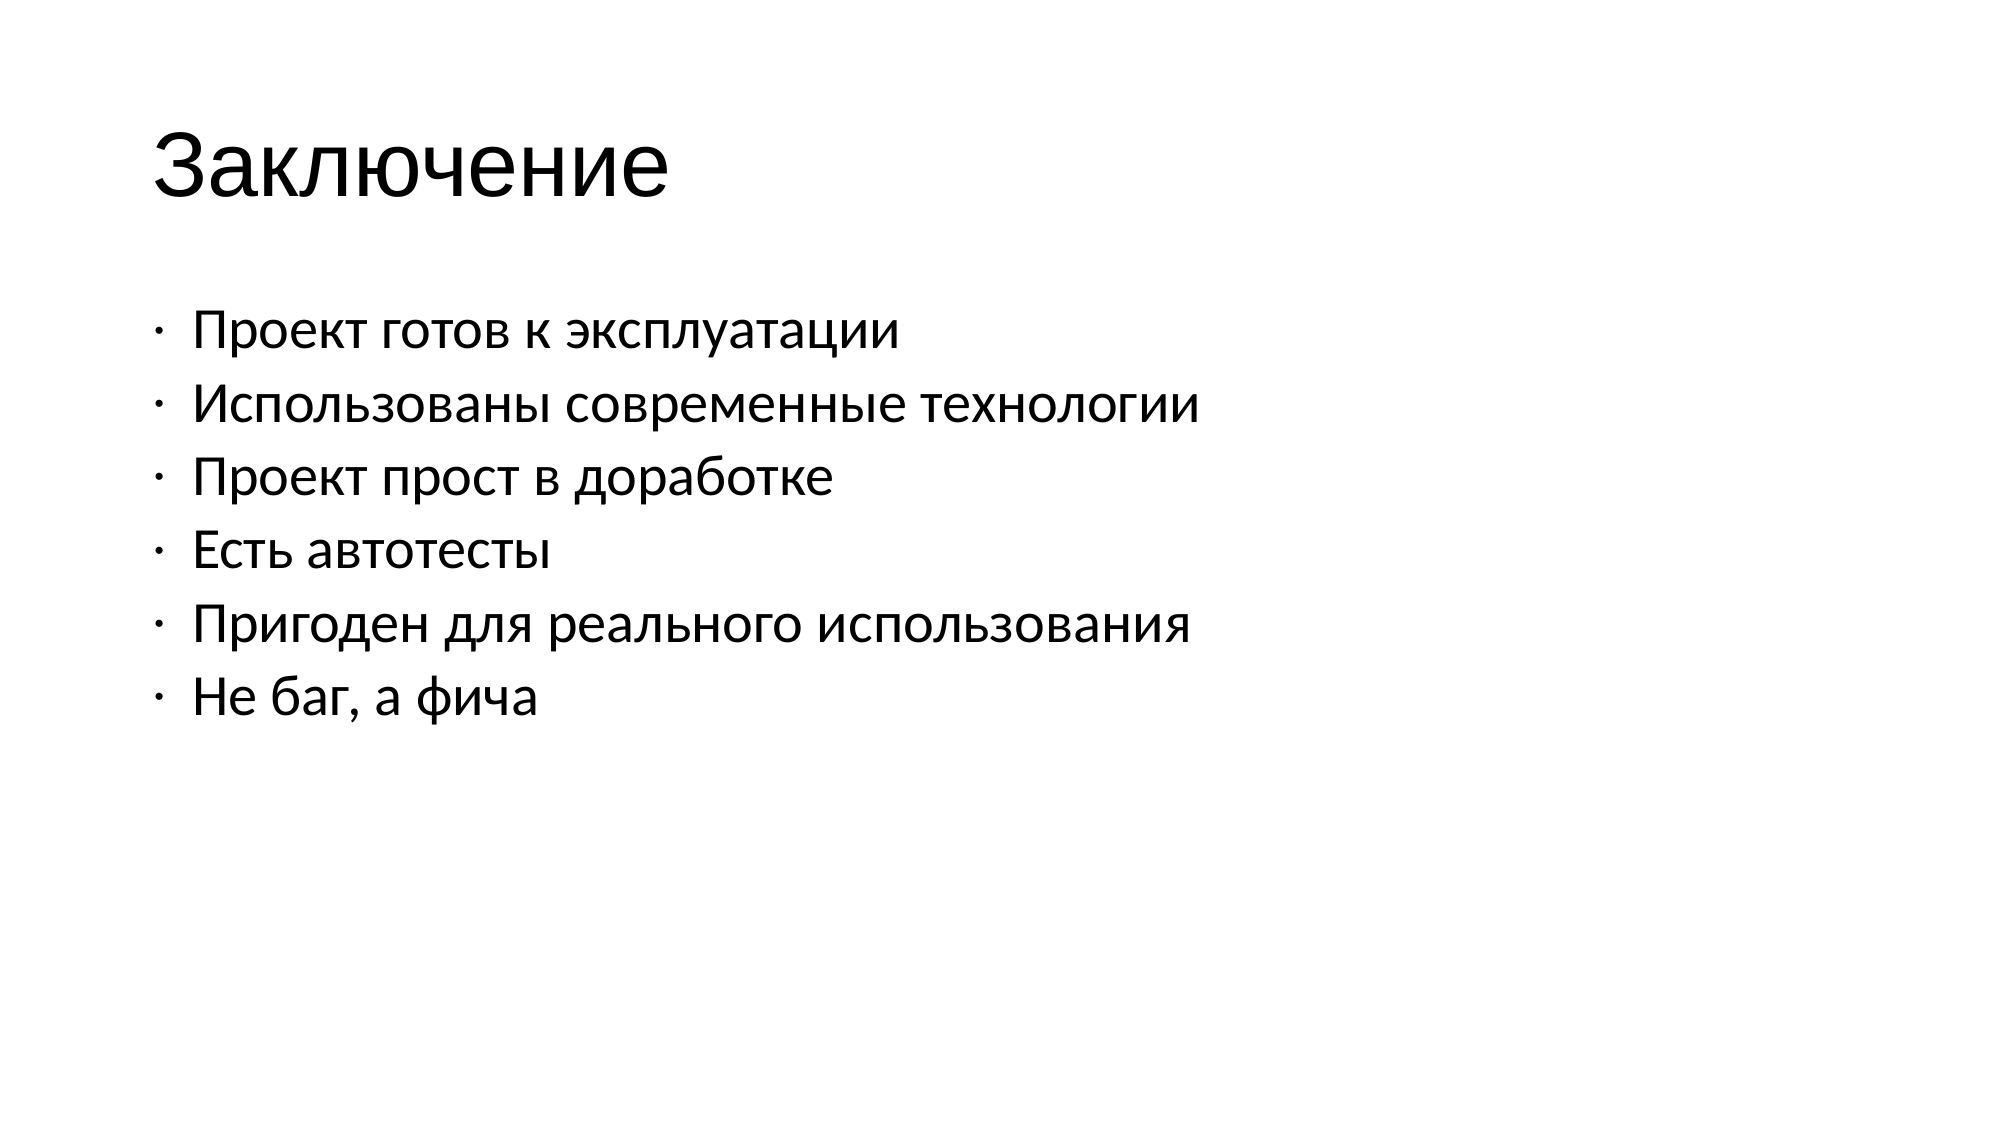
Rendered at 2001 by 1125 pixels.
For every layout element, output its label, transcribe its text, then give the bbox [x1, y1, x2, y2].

list Проект готов к эксплуатации Использованы современные технологии Проект прост в доработке Есть автотесты Пригоден для реального использования Не баг, а фича [137, 299, 1863, 1014]
title Заключение [137, 59, 1863, 278]
